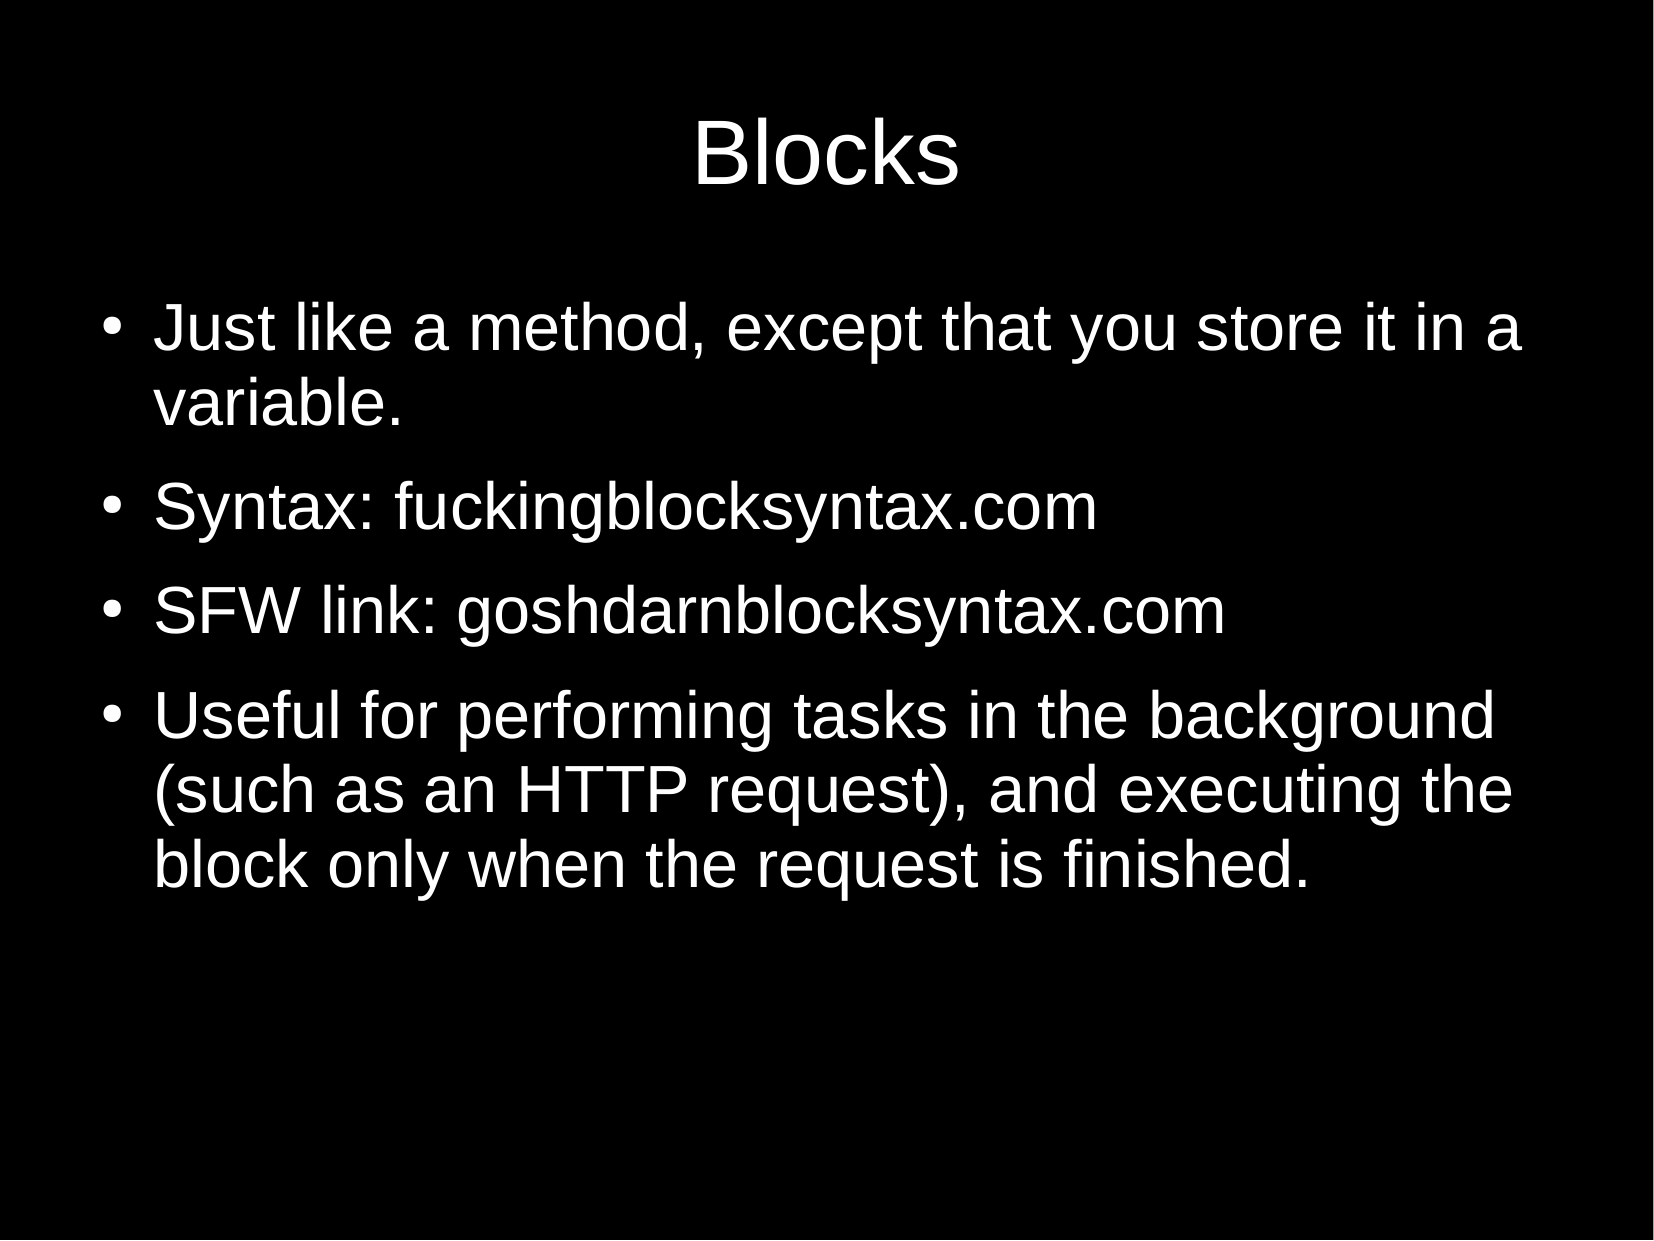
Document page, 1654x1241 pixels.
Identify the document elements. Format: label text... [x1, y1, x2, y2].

list Just like a method, except that you store it in a variable. Syntax: fuckingblocksyntax.com SFW link: goshdarnblocksyntax.com Useful for performing tasks in the background (such as an HTTP request), and executing the block only when the request is finished. [82, 290, 1571, 1010]
title Blocks [82, 49, 1571, 257]
